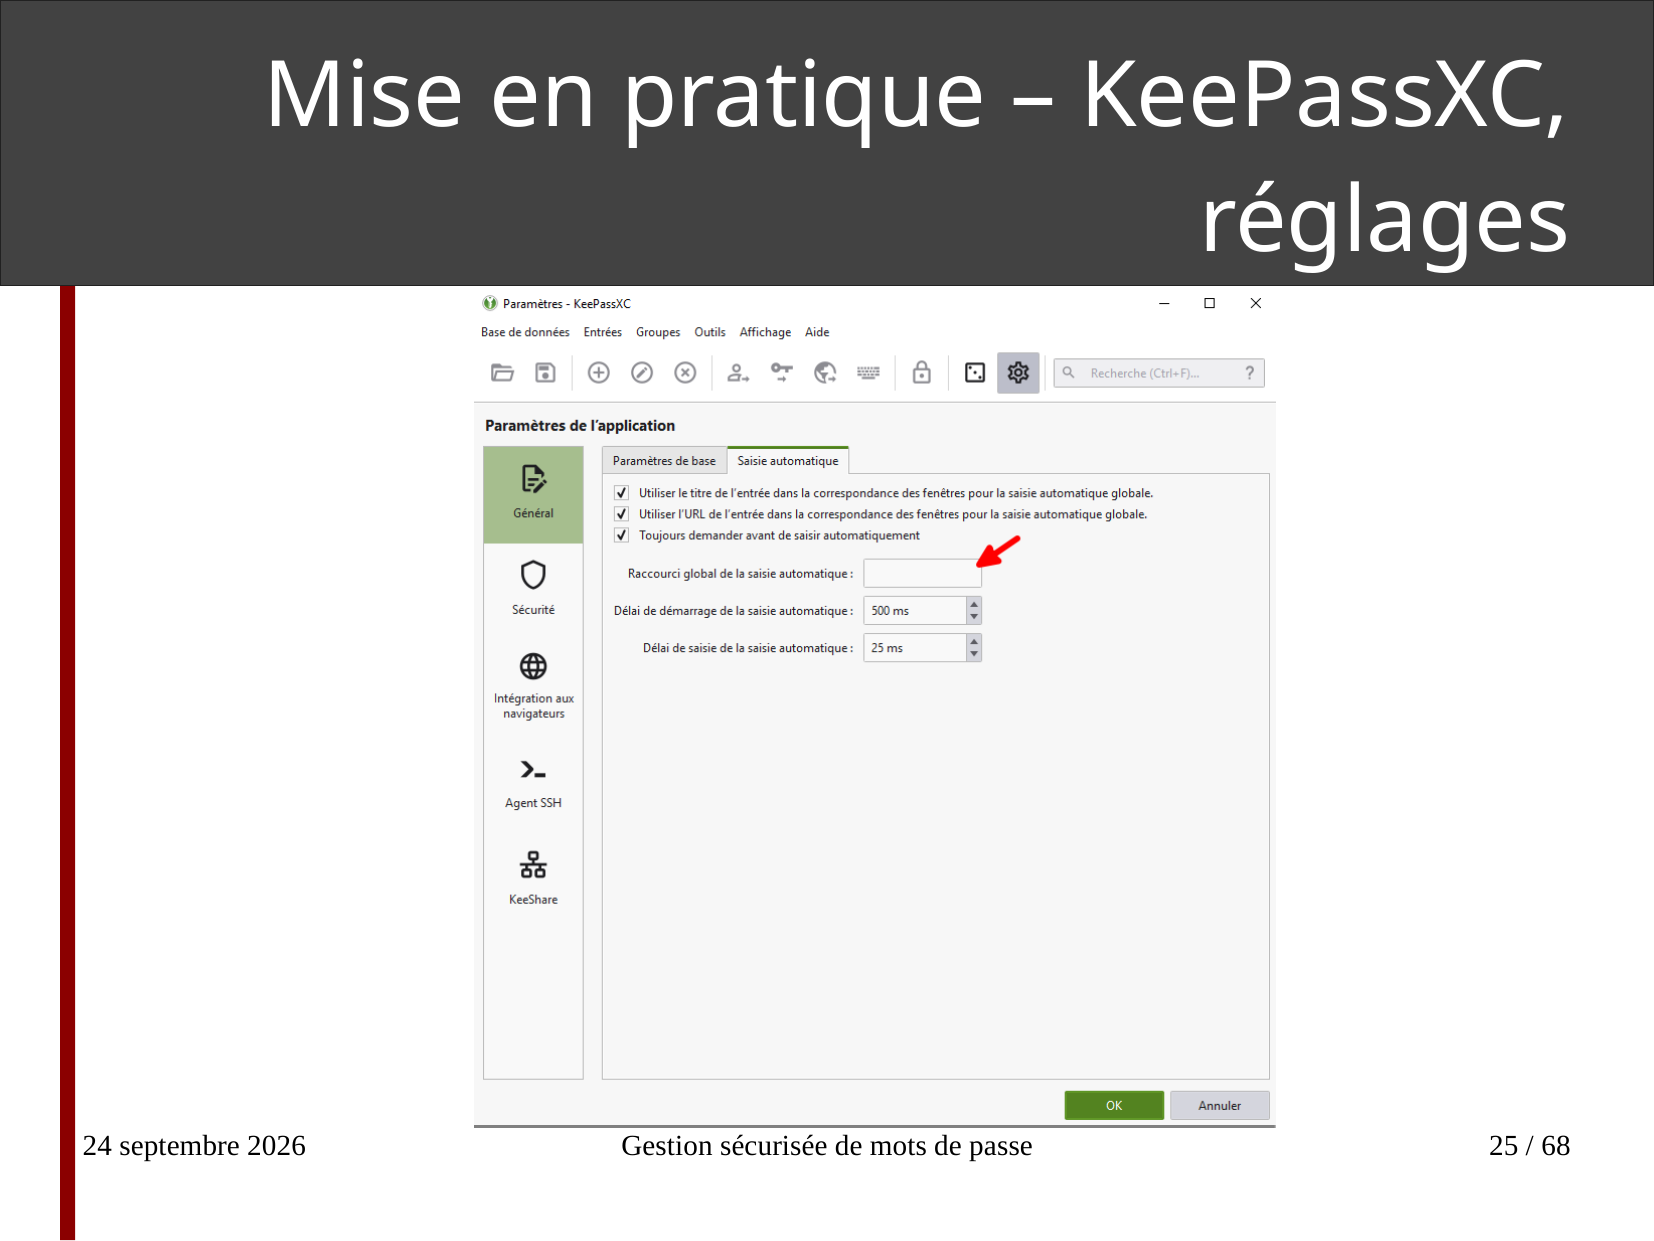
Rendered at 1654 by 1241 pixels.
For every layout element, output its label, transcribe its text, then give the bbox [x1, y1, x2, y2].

title Mise en pratique – KeePassXC, réglages [82, 27, 1571, 279]
picture [474, 290, 1276, 1126]
